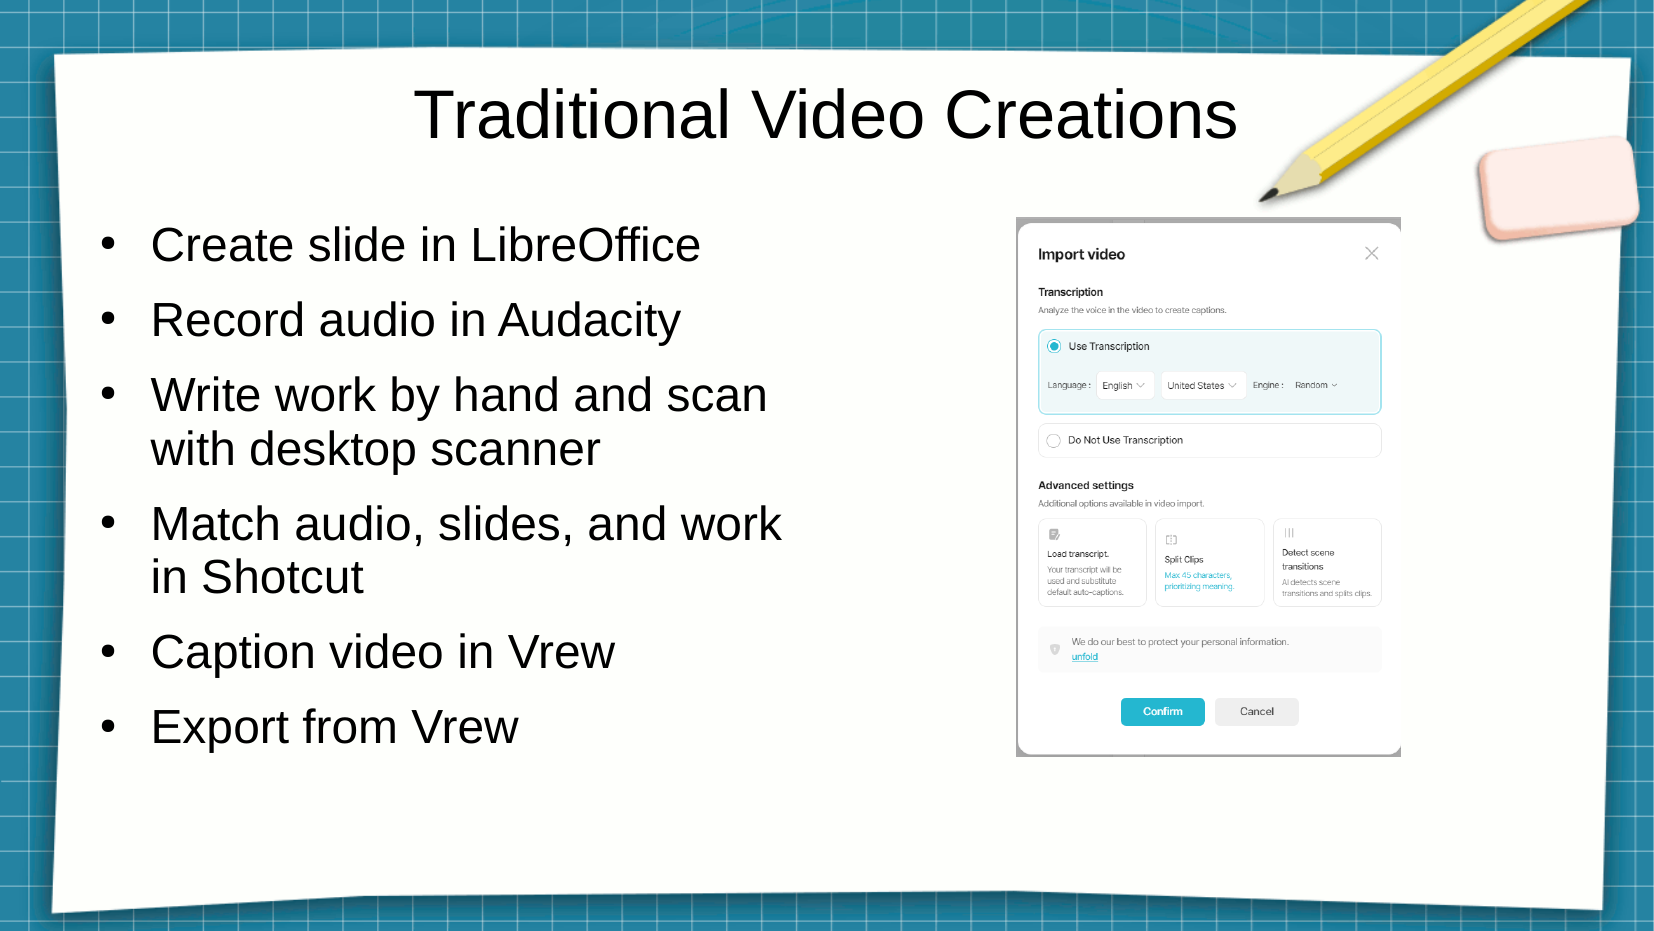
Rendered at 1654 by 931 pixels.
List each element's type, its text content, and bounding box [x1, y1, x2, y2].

title Traditional Video Creations [82, 37, 1571, 193]
list Create slide in LibreOffice Record audio in Audacity Write work by hand and scan with desktop scanner Match audio, slides, and work in Shotcut Caption video in Vrew Export from Vrew [82, 217, 809, 758]
picture [0, 0, 1654, 931]
